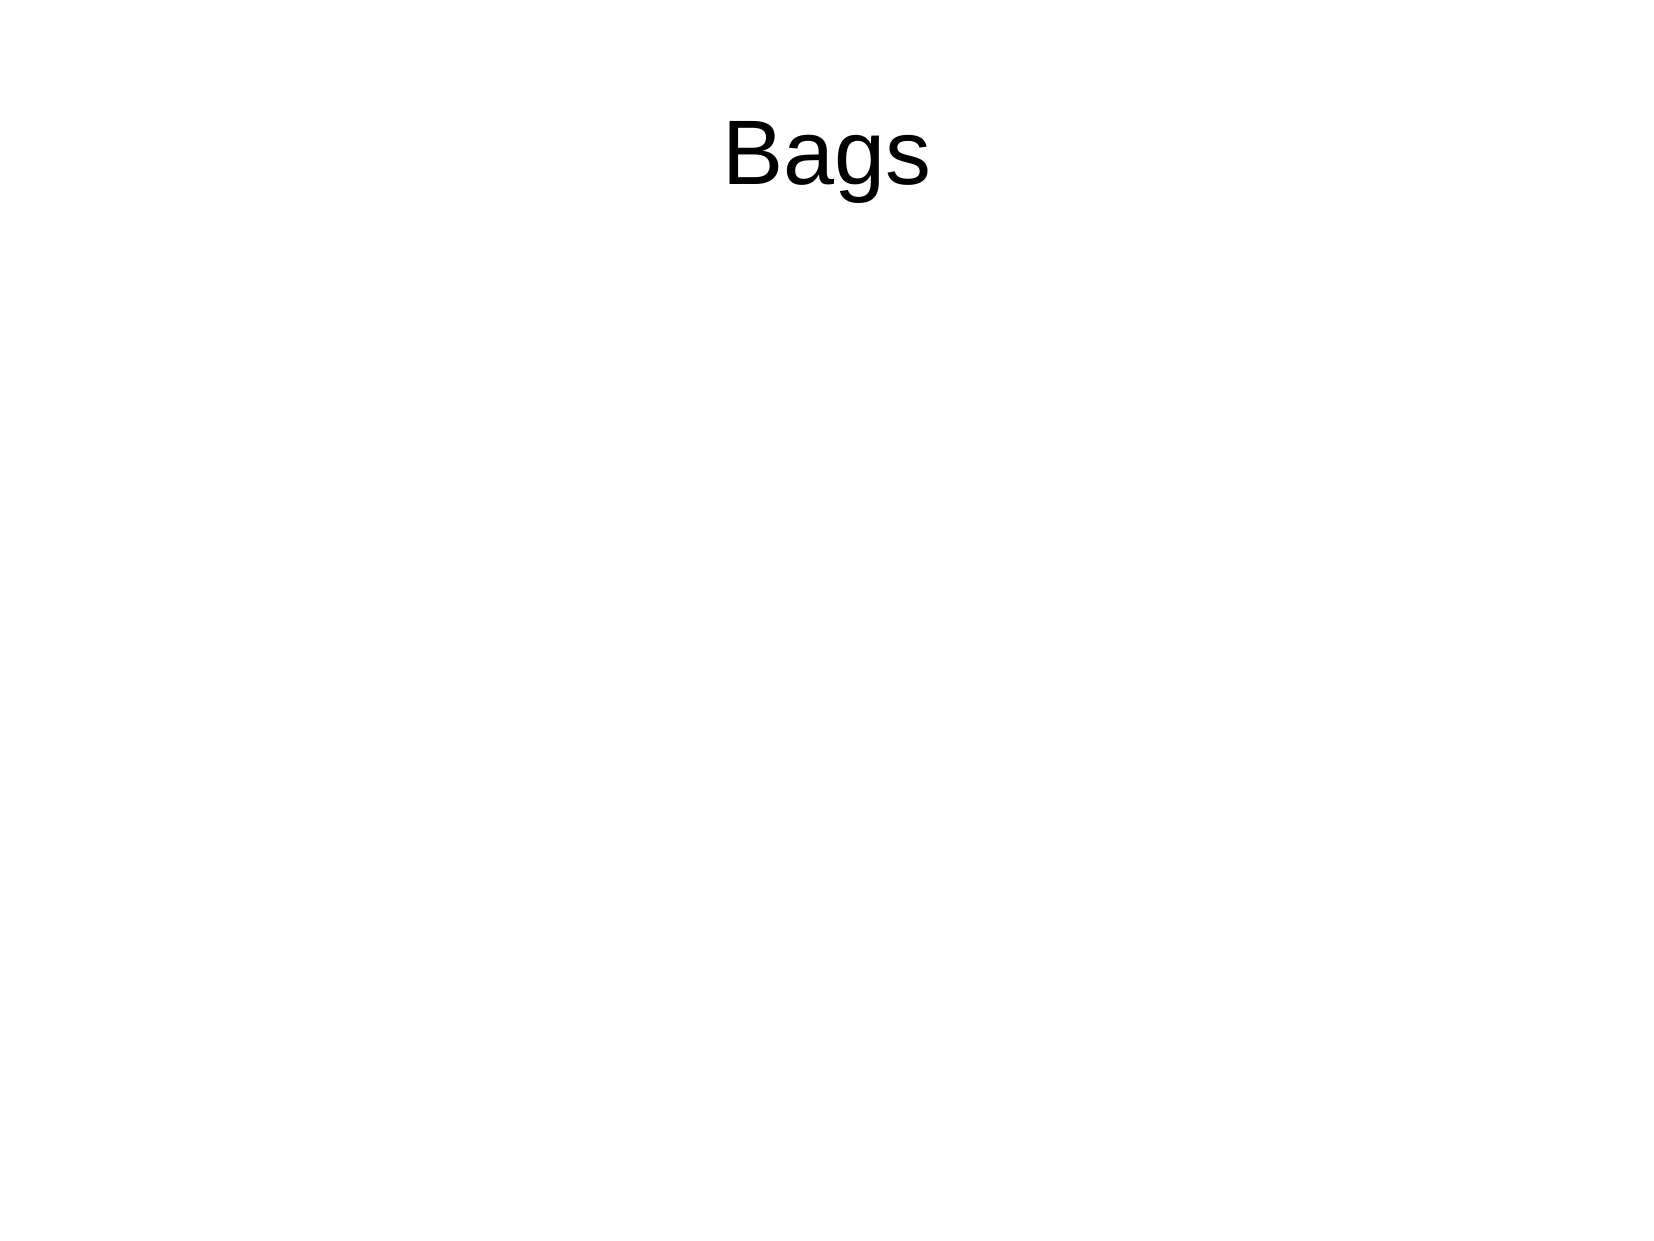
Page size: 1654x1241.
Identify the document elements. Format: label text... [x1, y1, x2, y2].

title Bags [82, 49, 1571, 257]
